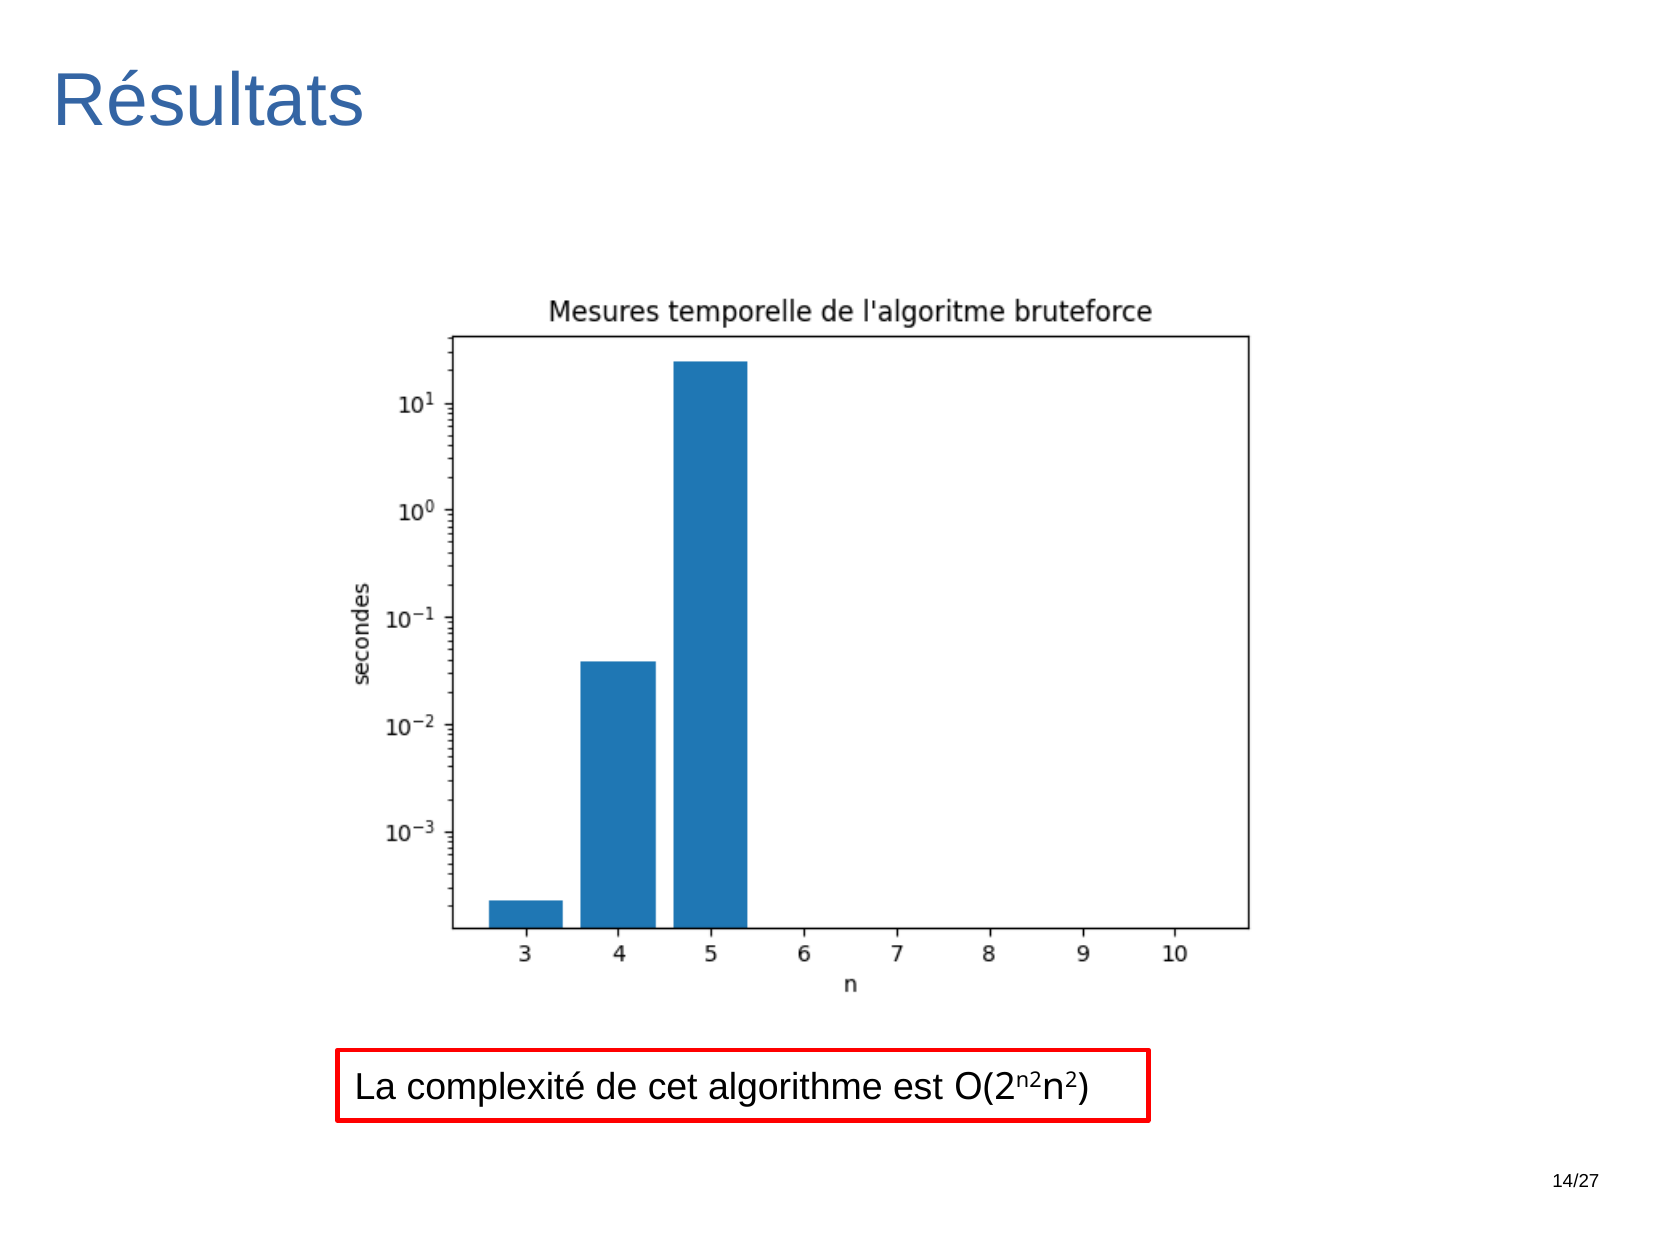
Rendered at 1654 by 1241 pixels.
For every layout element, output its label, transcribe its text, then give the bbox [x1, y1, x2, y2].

text_box Résultats [37, 50, 863, 151]
text_box 14/27 [1537, 1162, 1614, 1199]
text_box La complexité de cet algorithme est O(2n2n2) [337, 1050, 1147, 1114]
picture [324, 243, 1351, 1013]
